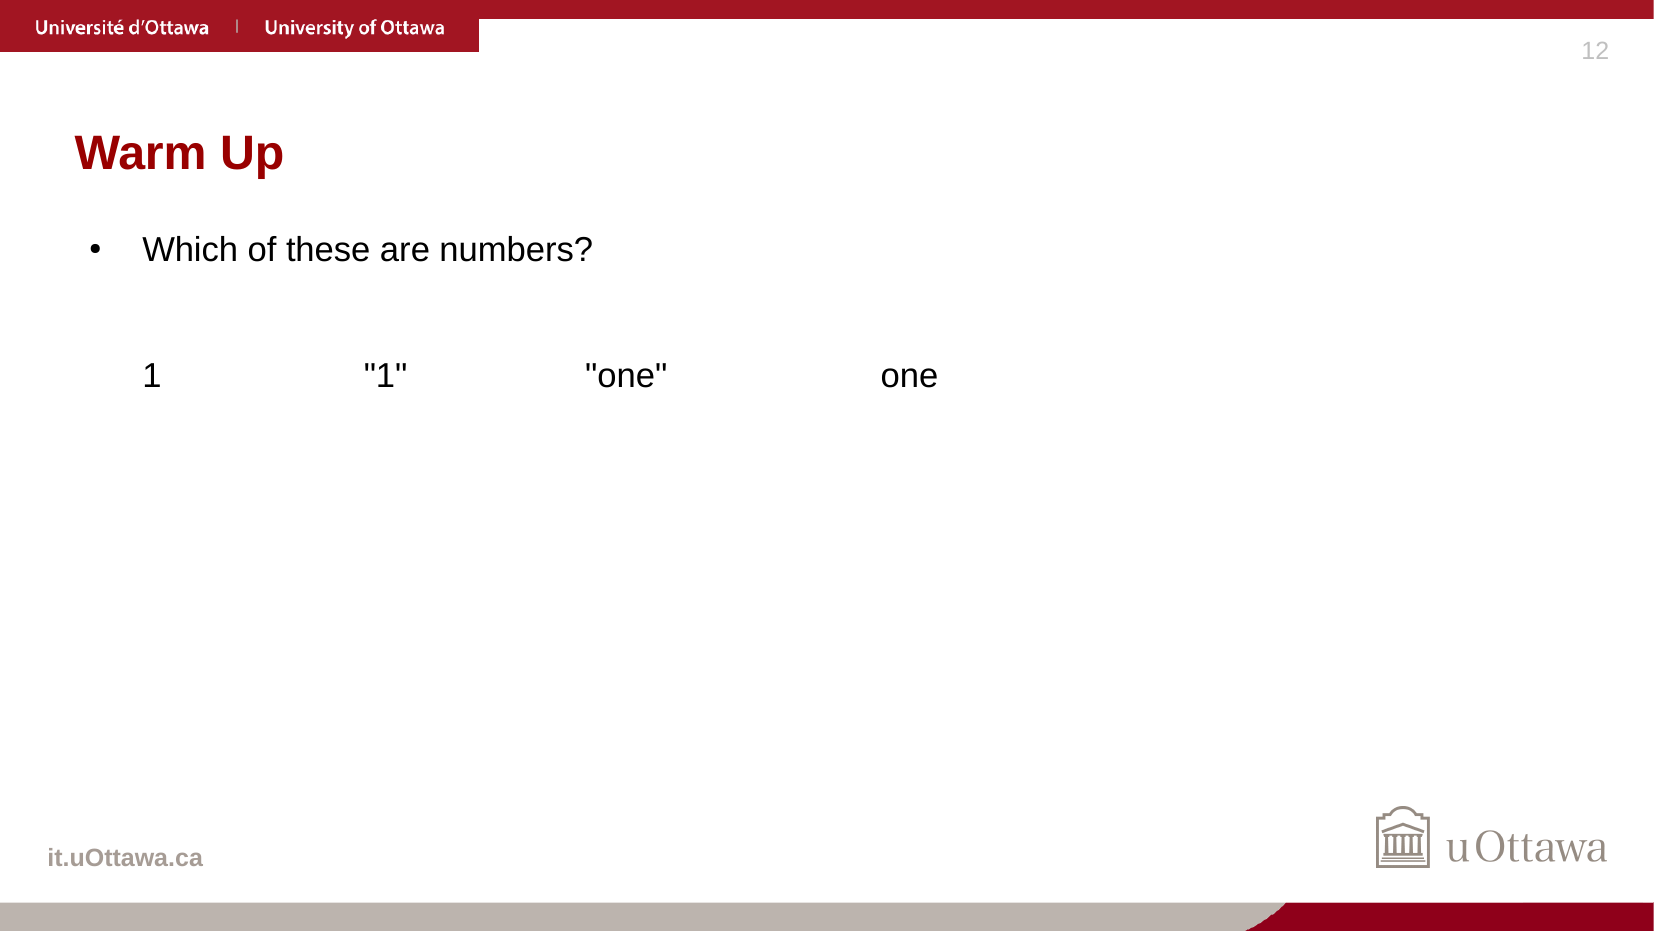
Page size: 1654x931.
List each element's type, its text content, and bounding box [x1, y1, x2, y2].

picture [1376, 806, 1607, 868]
picture [0, 903, 1654, 931]
picture [0, 0, 1654, 52]
title Warm Up [74, 93, 1481, 212]
list Which of these are numbers? 1 "1" "one" one [71, 230, 1477, 740]
